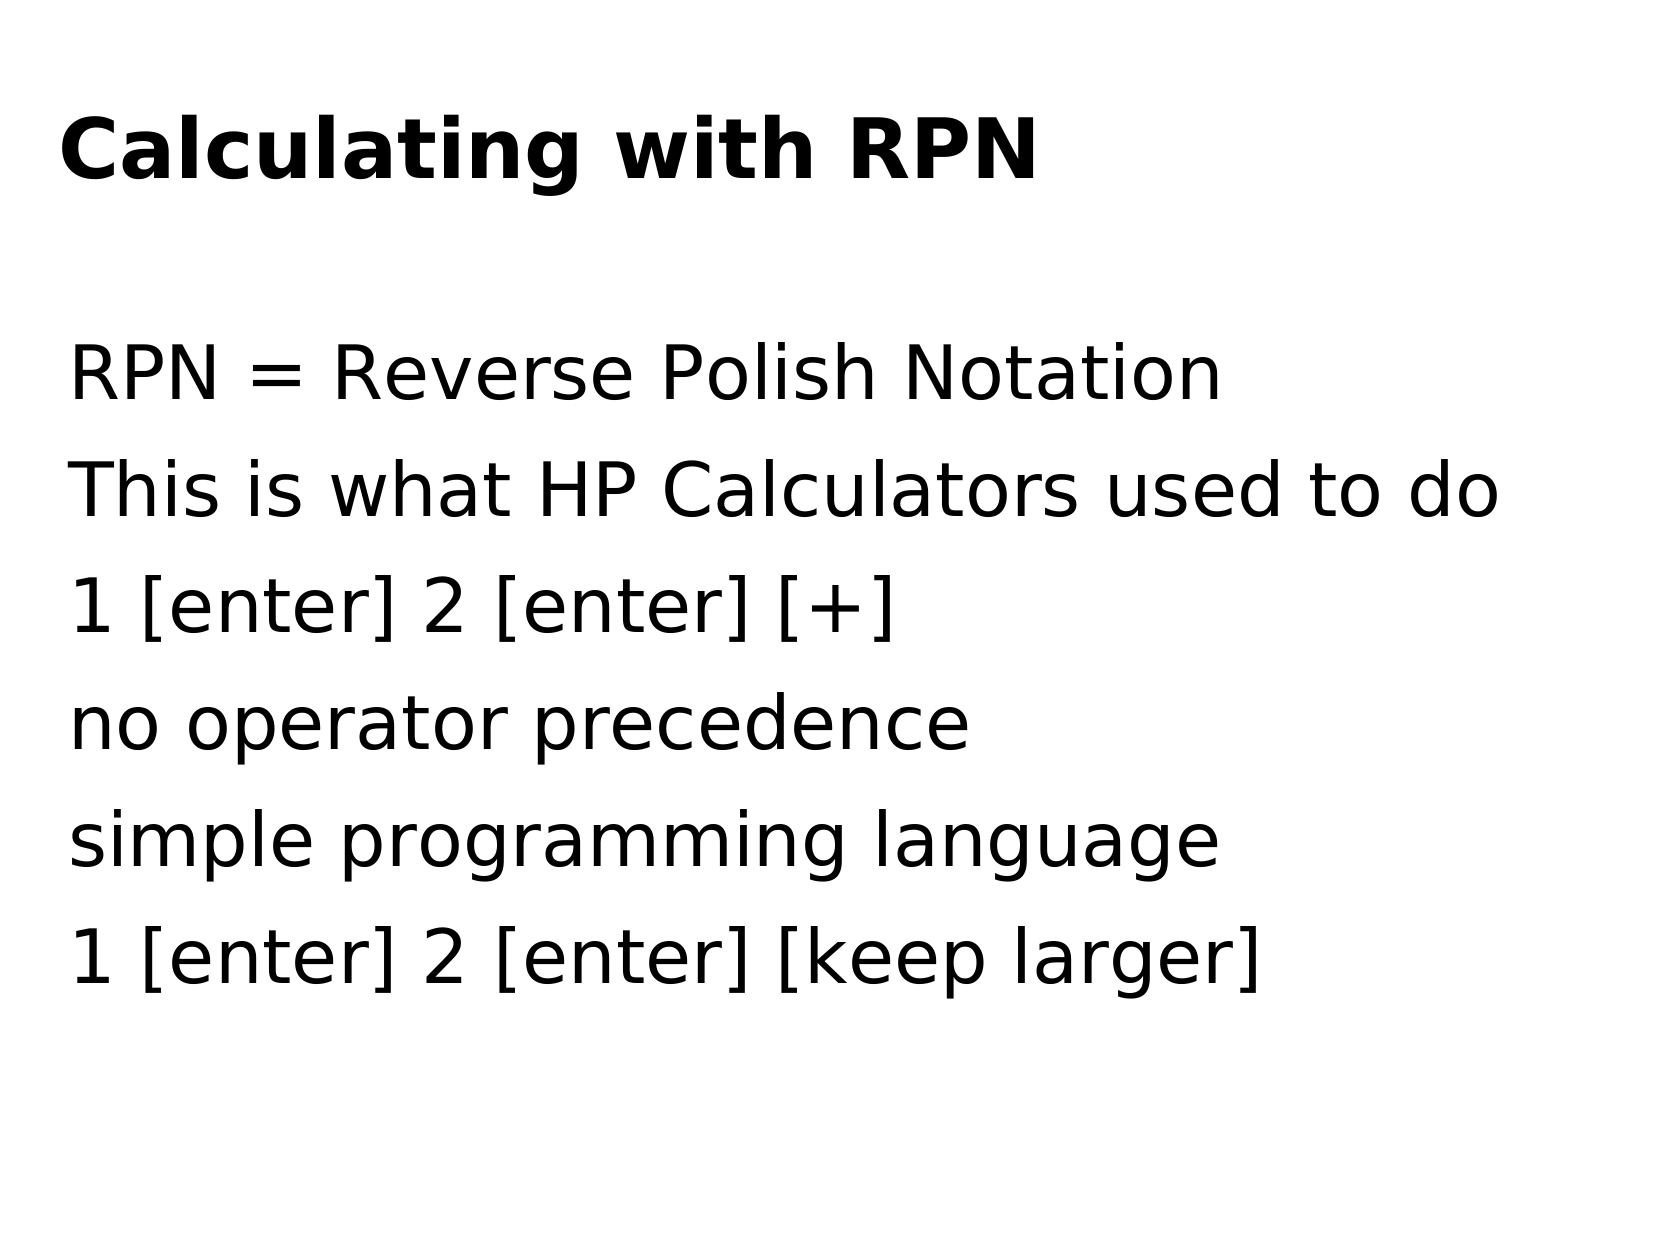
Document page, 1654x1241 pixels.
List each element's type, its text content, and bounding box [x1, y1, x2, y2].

list RPN = Reverse Polish Notation This is what HP Calculators used to do 1 [enter] 2 [enter] [+] no operator precedence simple programming language 1 [enter] 2 [enter] [keep larger] [50, 329, 1571, 1099]
title Calculating with RPN [59, 75, 1607, 225]
